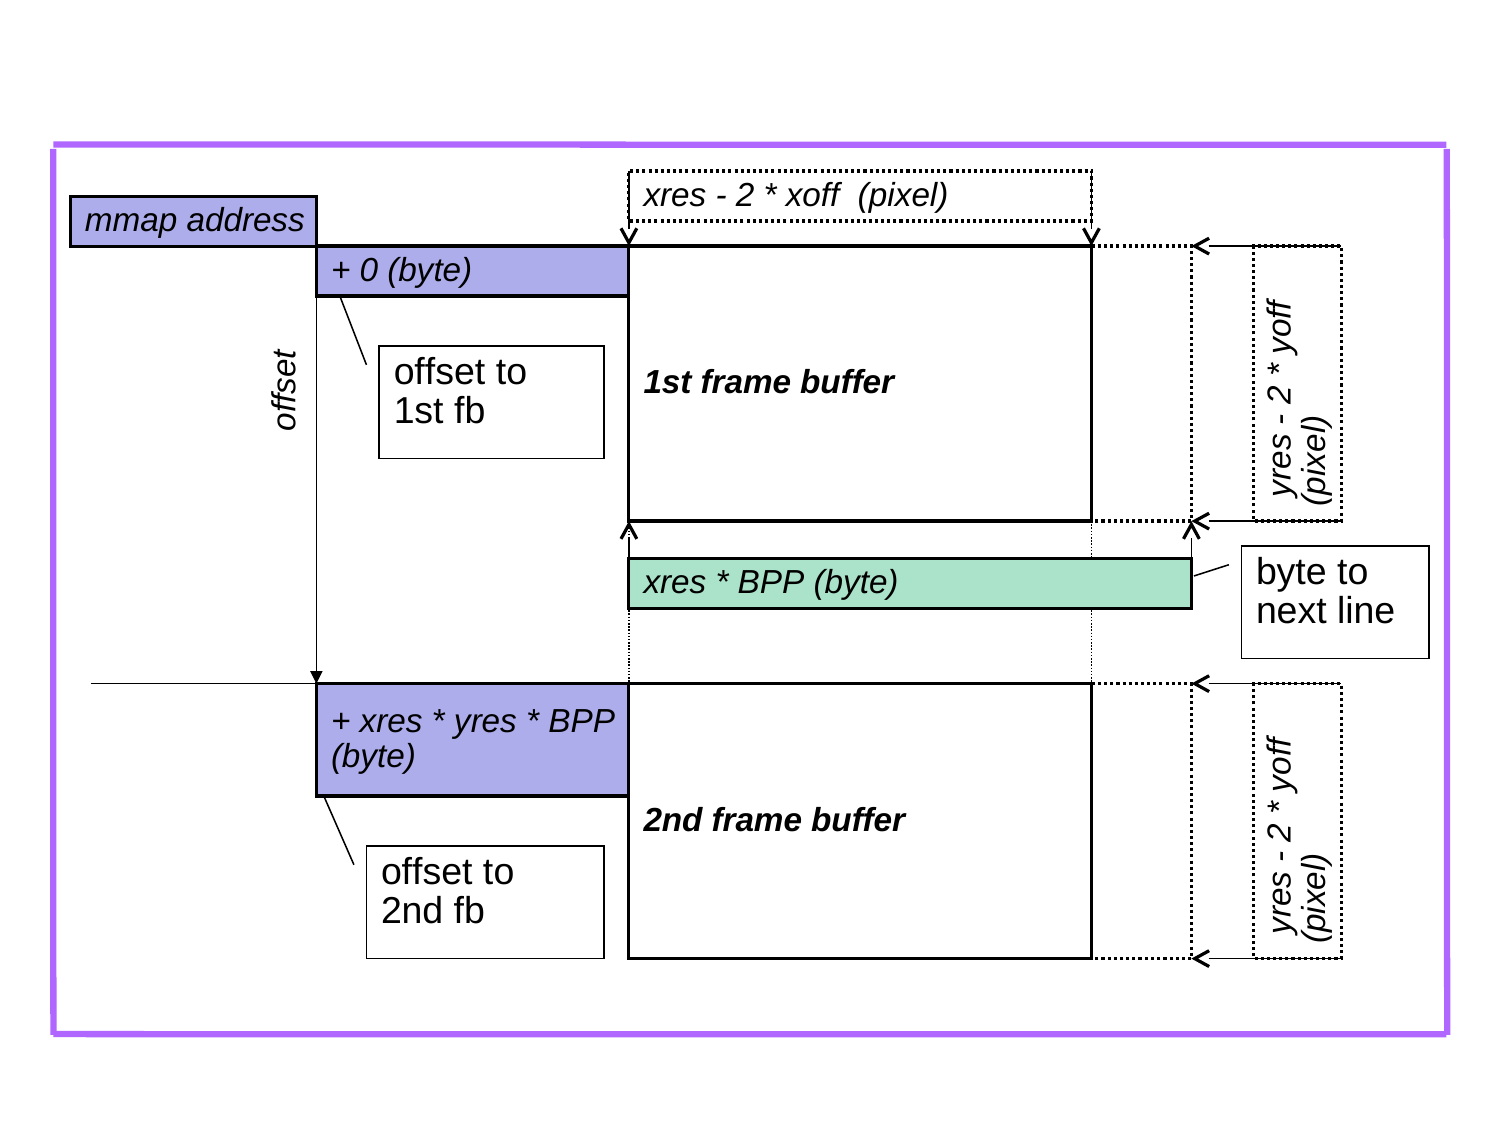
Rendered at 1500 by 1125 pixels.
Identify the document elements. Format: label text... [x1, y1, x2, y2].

text_box + 0 (byte) [317, 246, 629, 297]
text_box xres - 2 * xoff (pixel) [630, 171, 1091, 222]
text_box byte to next line [1241, 546, 1429, 659]
text_box + xres * yres * BPP (byte) [316, 683, 629, 797]
text_box 1st frame buffer [628, 246, 1092, 522]
text_box offset to 1st fb [379, 346, 604, 459]
text_box xres * BPP (byte) [628, 558, 1192, 609]
text_box mmap address [70, 196, 317, 247]
text_box yres - 2 * yoff (pixel) [1253, 683, 1342, 959]
text_box 2nd frame buffer [628, 683, 1092, 959]
text_box offset [266, 296, 304, 447]
text_box yres - 2 * yoff (pixel) [1253, 246, 1342, 522]
text_box offset to 2nd fb [366, 846, 604, 959]
